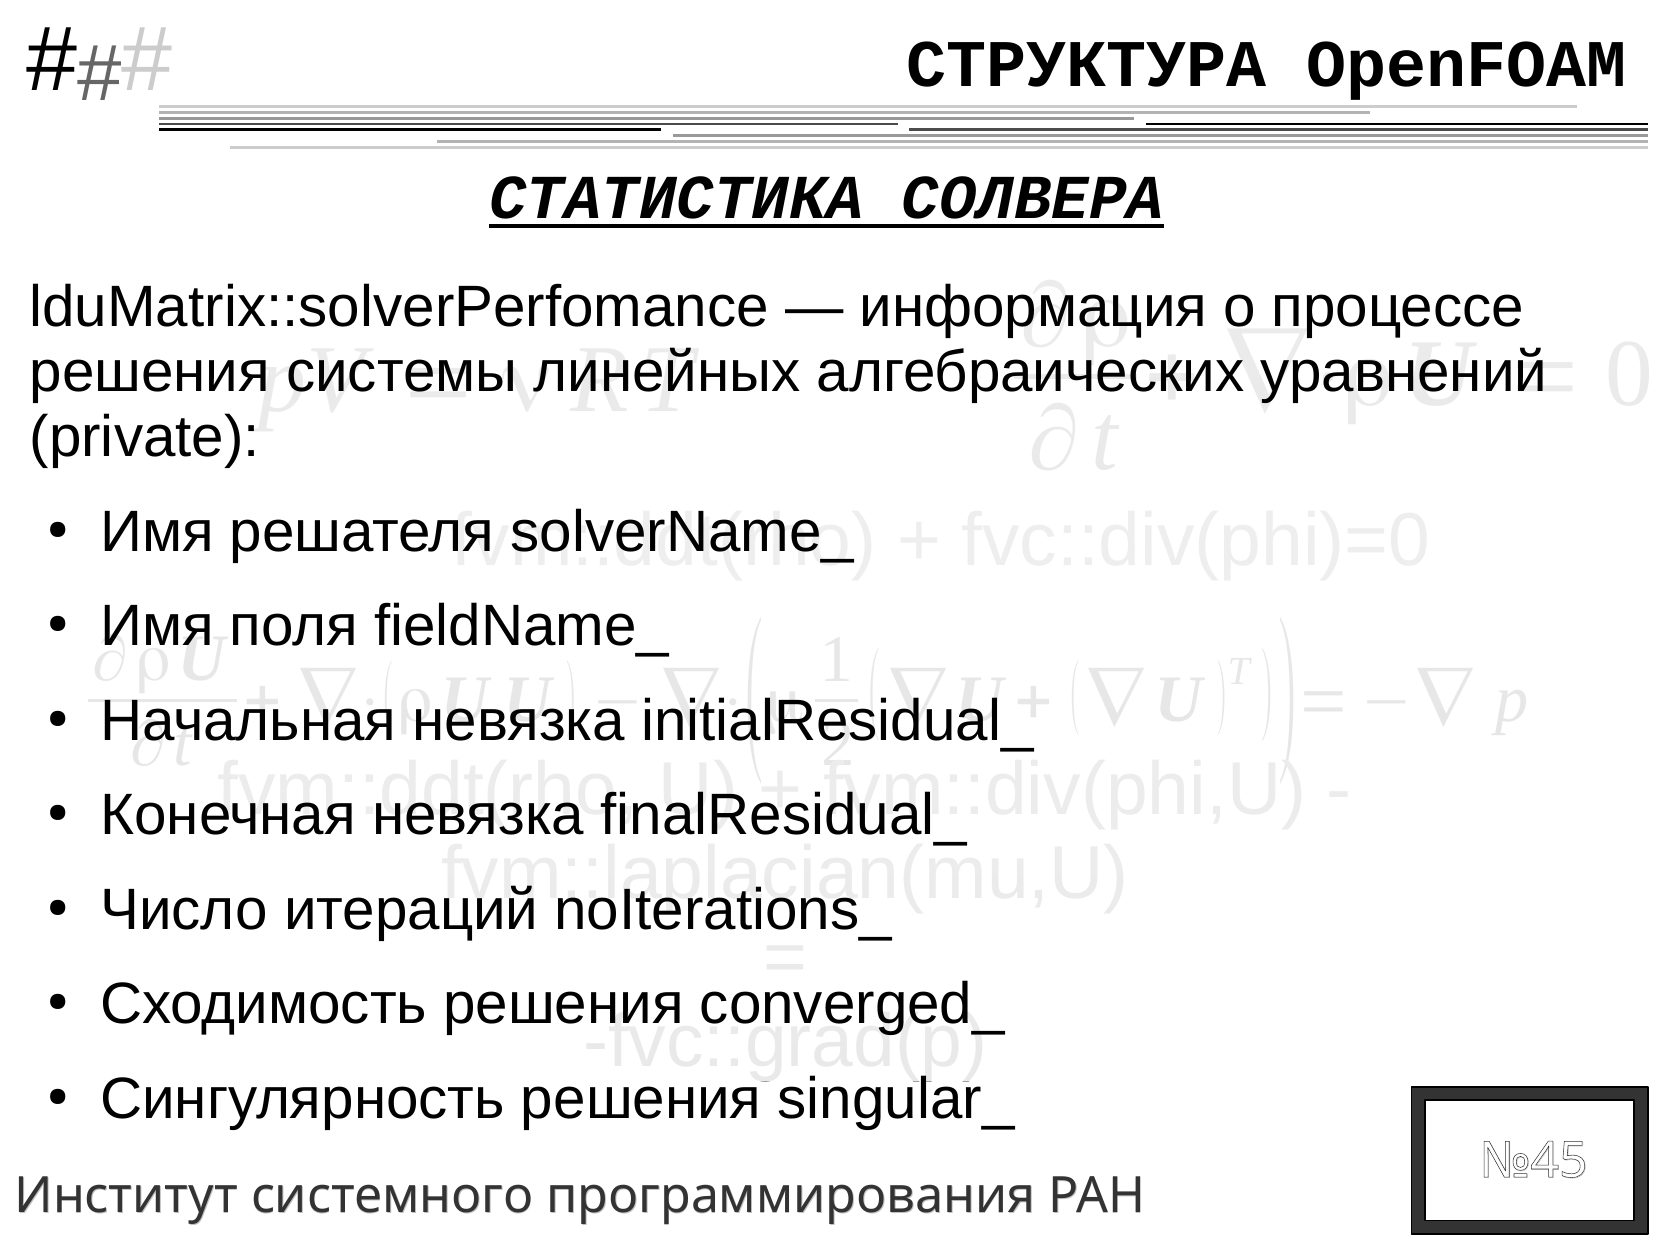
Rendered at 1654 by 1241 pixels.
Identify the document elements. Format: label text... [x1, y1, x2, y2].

title СТАТИСТИКА СОЛВЕРА [0, 147, 1654, 257]
list lduMatrix::solverPerfomance — информация о процессе решения системы линейных алгебраических уравнений (private): Имя решателя solverName_ Имя поля fieldName_ Начальная невязка initialResidual_ Конечная невязка finalResidual_ Число итераций noIterations_ Сходимость решения converged_ Сингулярность решения singular_ [29, 274, 1654, 1131]
